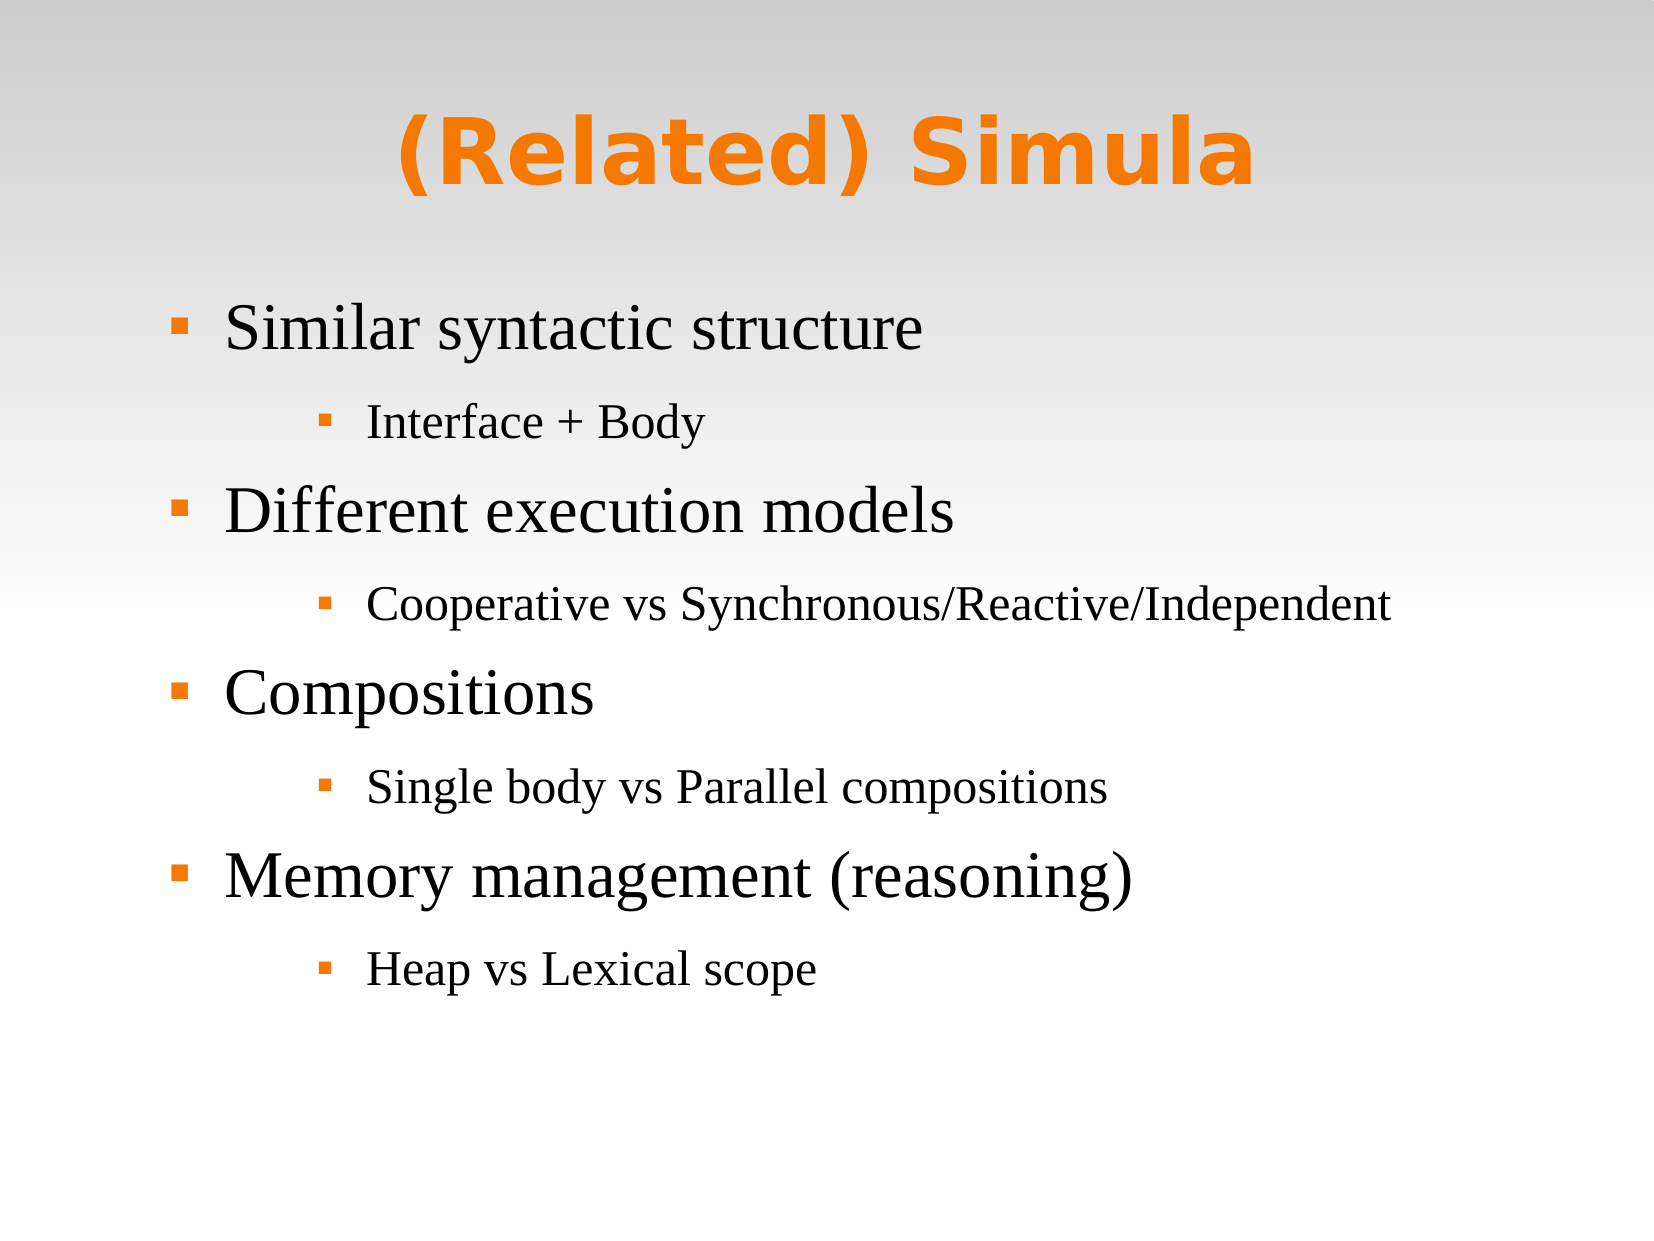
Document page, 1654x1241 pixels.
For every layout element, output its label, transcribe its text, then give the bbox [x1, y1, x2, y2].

list Similar syntactic structure Interface + Body Different execution models Cooperative vs Synchronous/Reactive/Independent Compositions Single body vs Parallel compositions Memory management (reasoning) Heap vs Lexical scope [82, 290, 1571, 1149]
title (Related) Simula [82, 49, 1571, 257]
